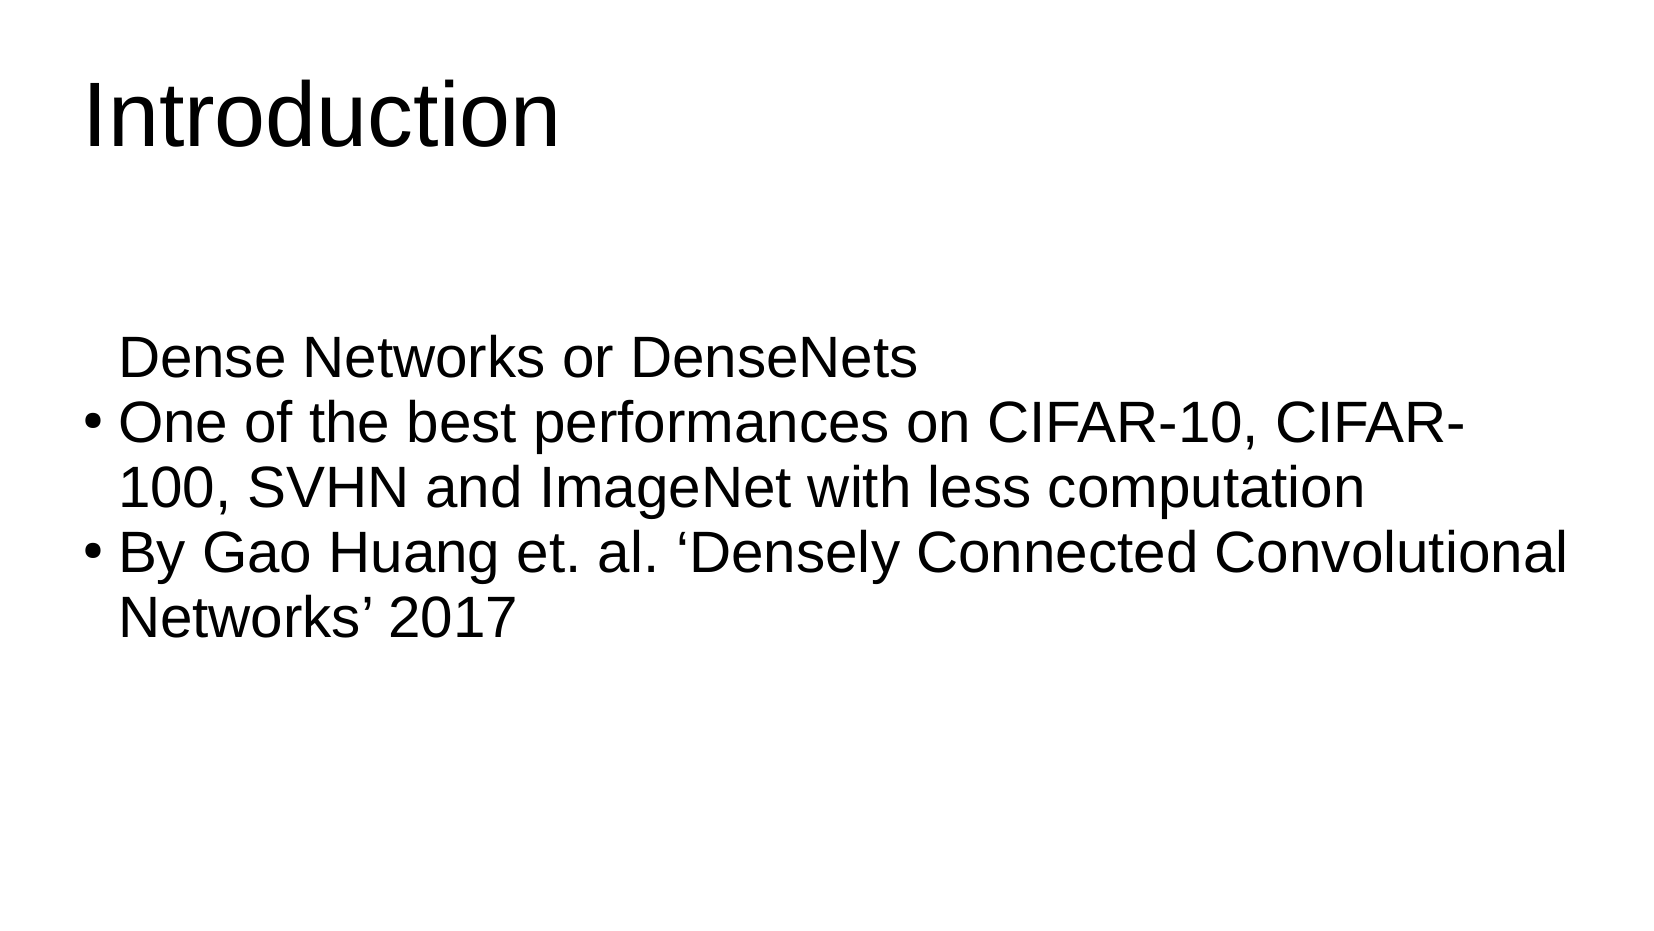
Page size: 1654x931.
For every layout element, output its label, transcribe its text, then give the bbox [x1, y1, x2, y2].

title Introduction [82, 37, 1571, 193]
subtitle Dense Networks or DenseNets One of the best performances on CIFAR-10, CIFAR-100, SVHN and ImageNet with less computation By Gao Huang et. al. ‘Densely Connected Convolutional Networks’ 2017 [82, 217, 1571, 758]
